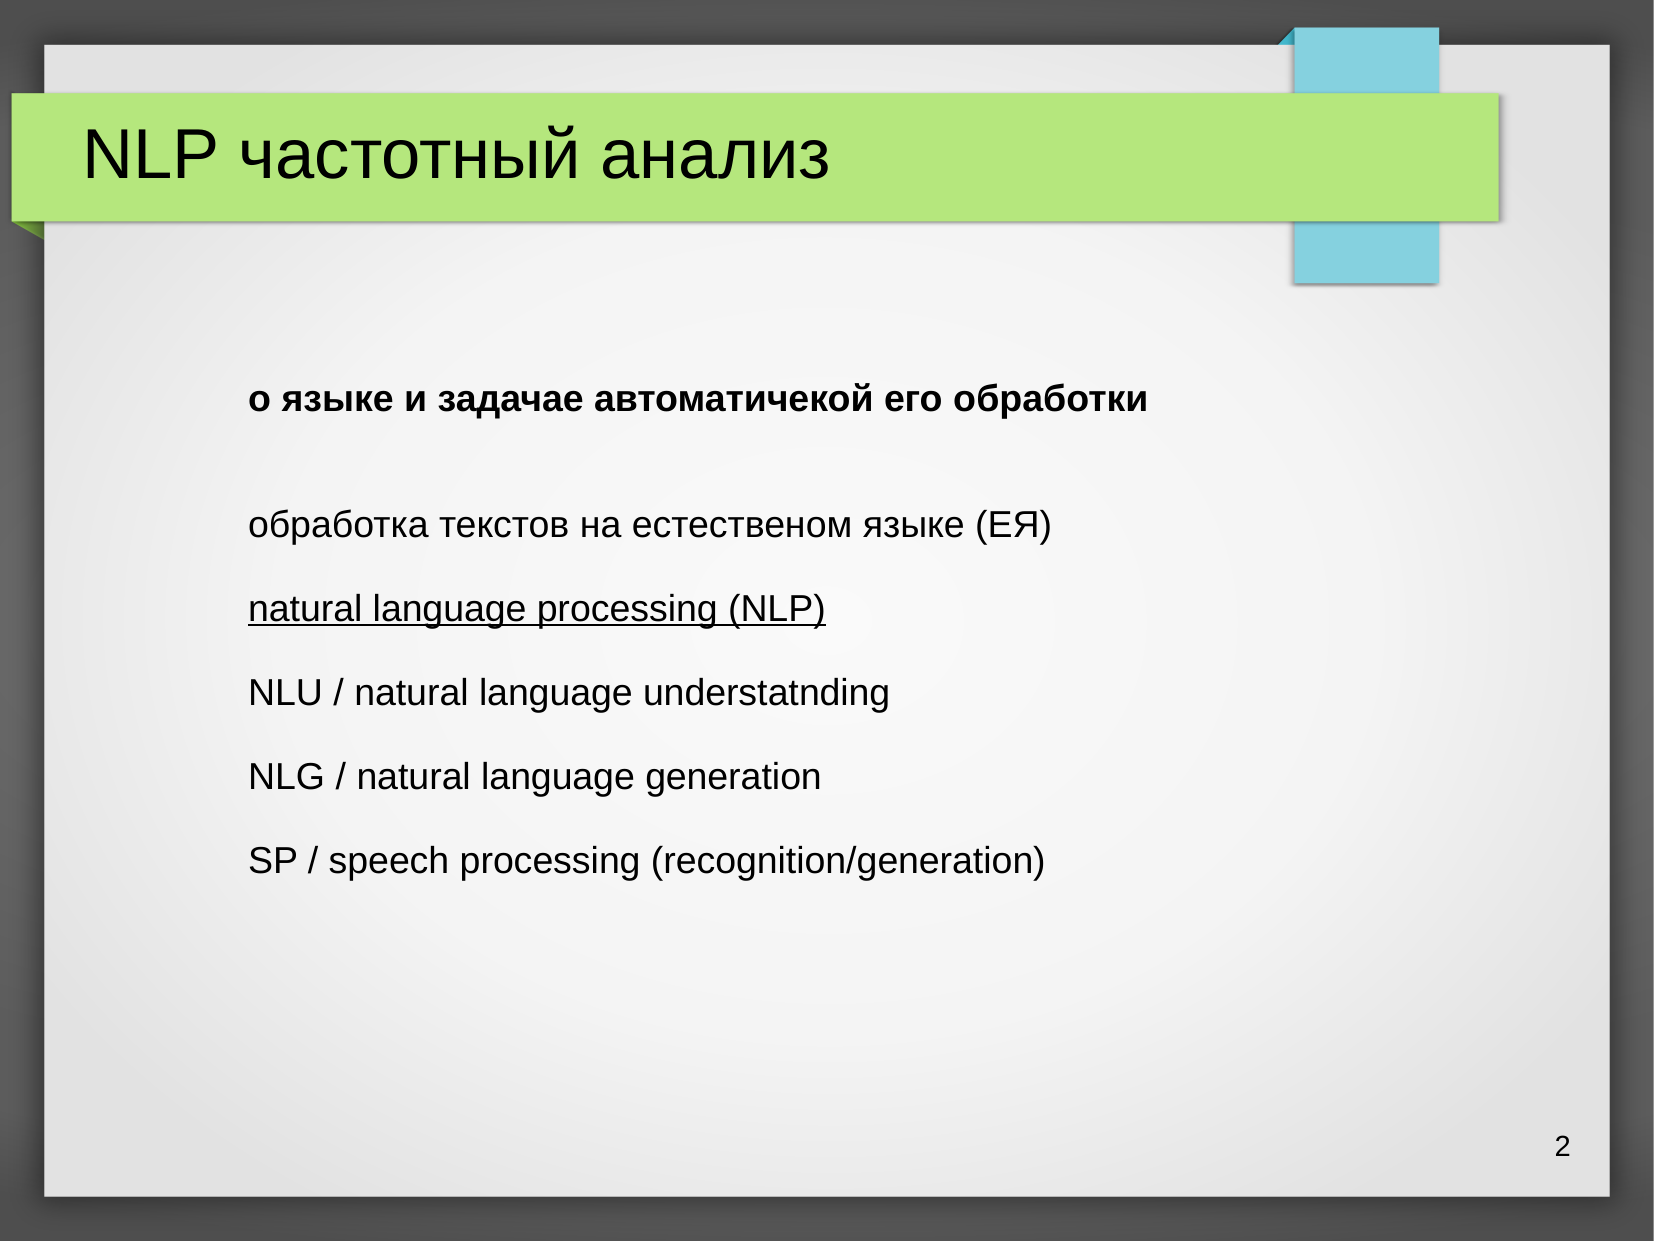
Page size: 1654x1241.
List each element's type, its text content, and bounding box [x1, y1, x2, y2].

title NLP частотный анализ [82, 114, 1406, 194]
picture [0, 0, 1654, 1241]
text_box о языке и задачае автоматичекой его обработки обработка текстов на естественом языке (ЕЯ) natural language processing (NLP) NLU / natural language understatnding NLG / natural language generation SP / speech processing (recognition/generation) [248, 377, 1465, 898]
